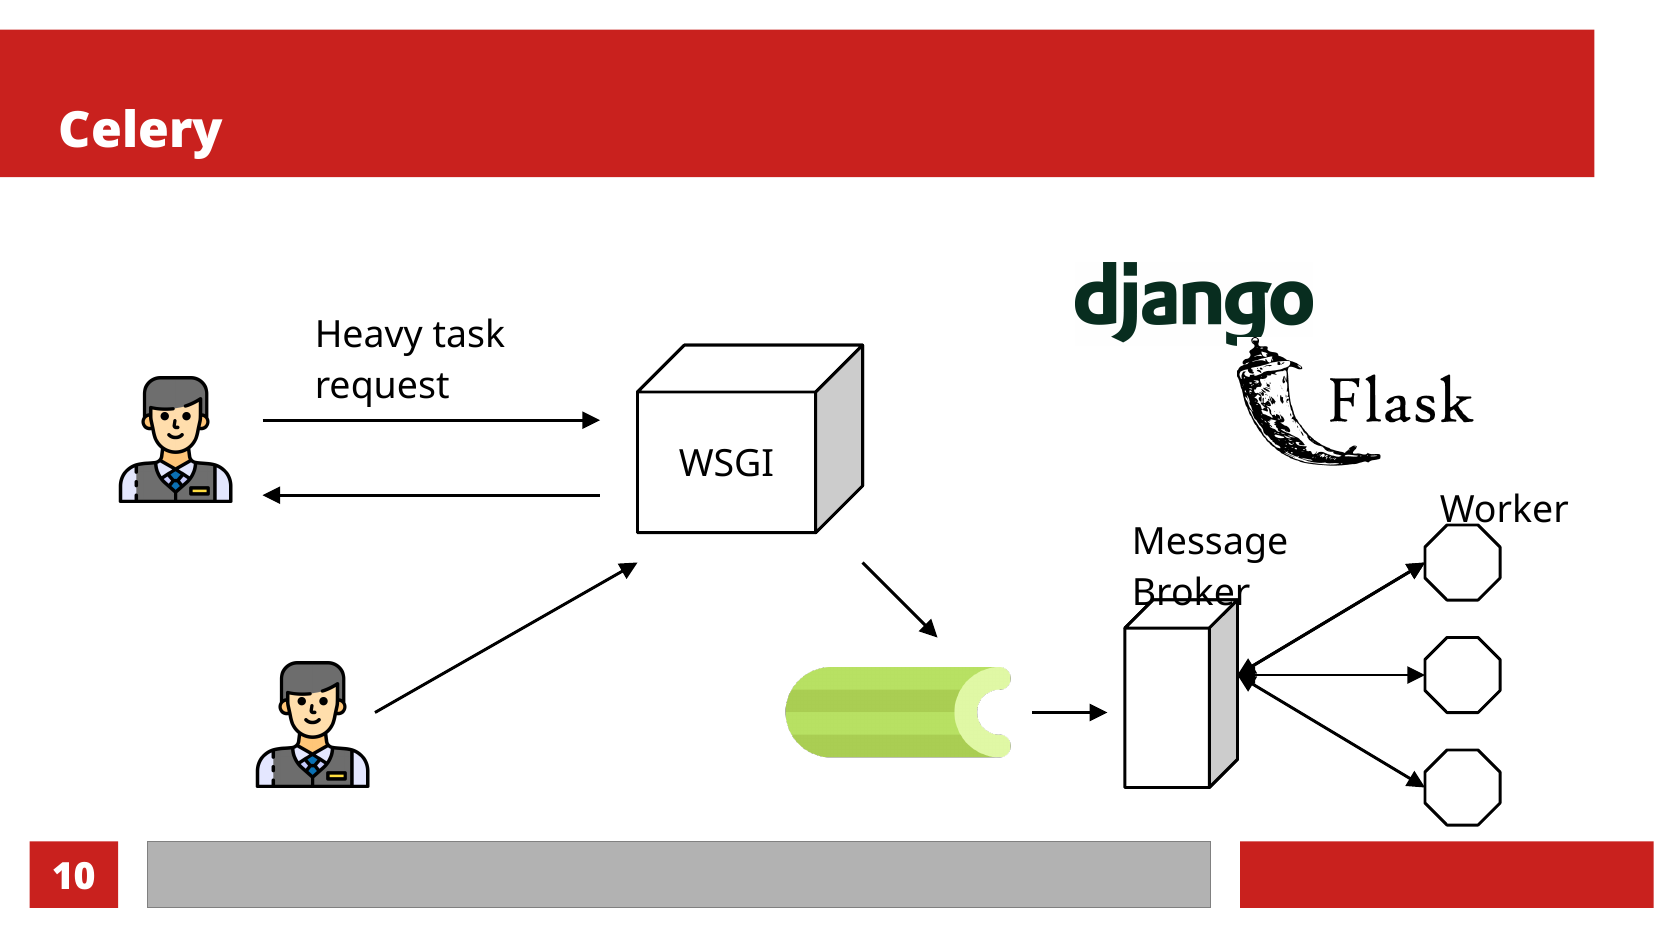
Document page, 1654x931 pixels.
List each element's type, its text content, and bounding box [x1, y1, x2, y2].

text_box Message Broker [1117, 507, 1343, 610]
text_box [1425, 577, 1501, 601]
picture [1075, 262, 1483, 475]
picture [112, 376, 239, 503]
text_box [1425, 637, 1501, 713]
picture [785, 599, 1011, 826]
title Celery [59, 44, 1595, 163]
text_box Worker [1425, 474, 1613, 577]
text_box [1425, 750, 1501, 826]
picture [249, 661, 376, 788]
text_box [1124, 610, 1238, 788]
text_box Heavy task request [300, 300, 563, 402]
text_box WSGI [637, 393, 815, 533]
